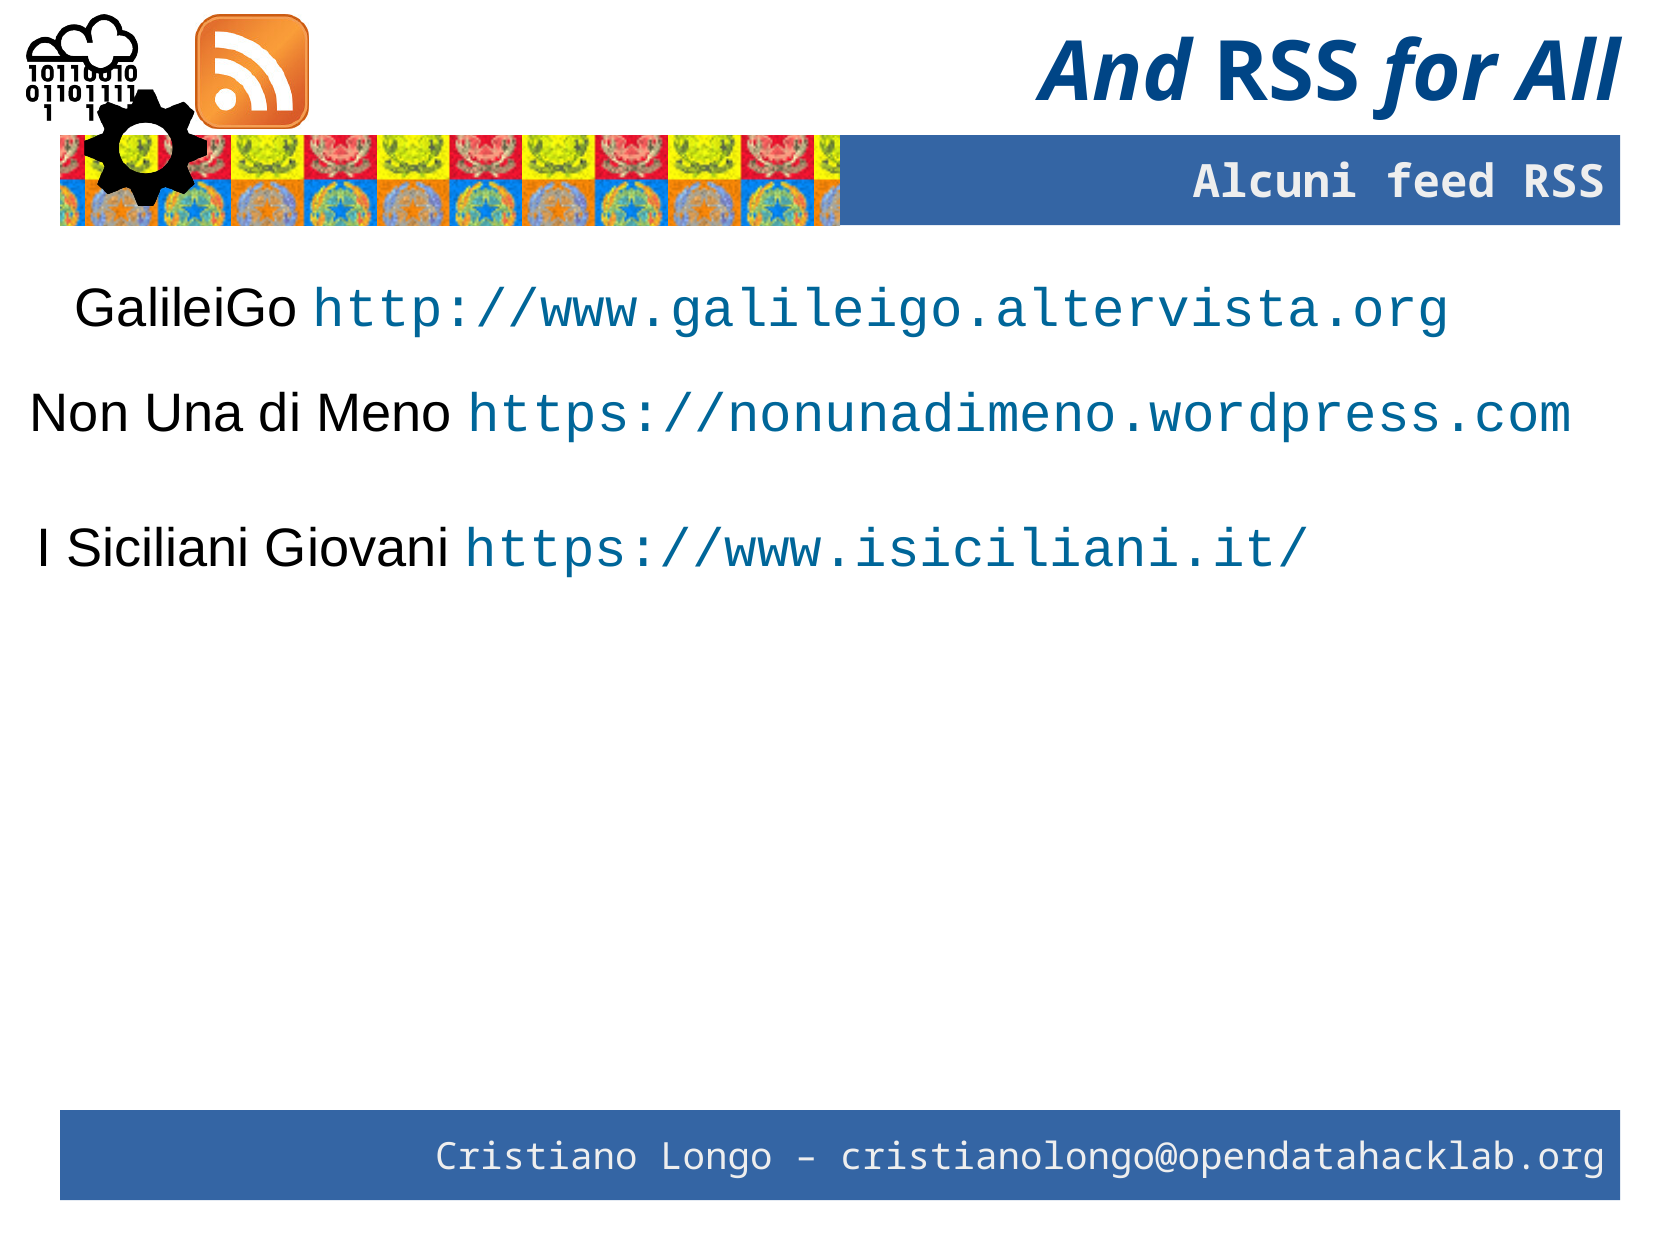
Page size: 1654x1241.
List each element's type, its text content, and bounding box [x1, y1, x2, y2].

text_box GalileiGo http://www.galileigo.altervista.org [60, 270, 1621, 351]
text_box And RSS for All [870, 4, 1636, 214]
text_box [60, 135, 840, 226]
text_box I Siciliani Giovani https://www.isiciliani.it/ [21, 510, 1642, 646]
text_box Cristiano Longo – cristianolongo@opendatahacklab.org [60, 1110, 1621, 1201]
text_box Alcuni feed RSS [840, 135, 1621, 226]
picture [26, 14, 309, 206]
text_box Non Una di Meno https://nonunadimeno.wordpress.com [15, 375, 1636, 511]
